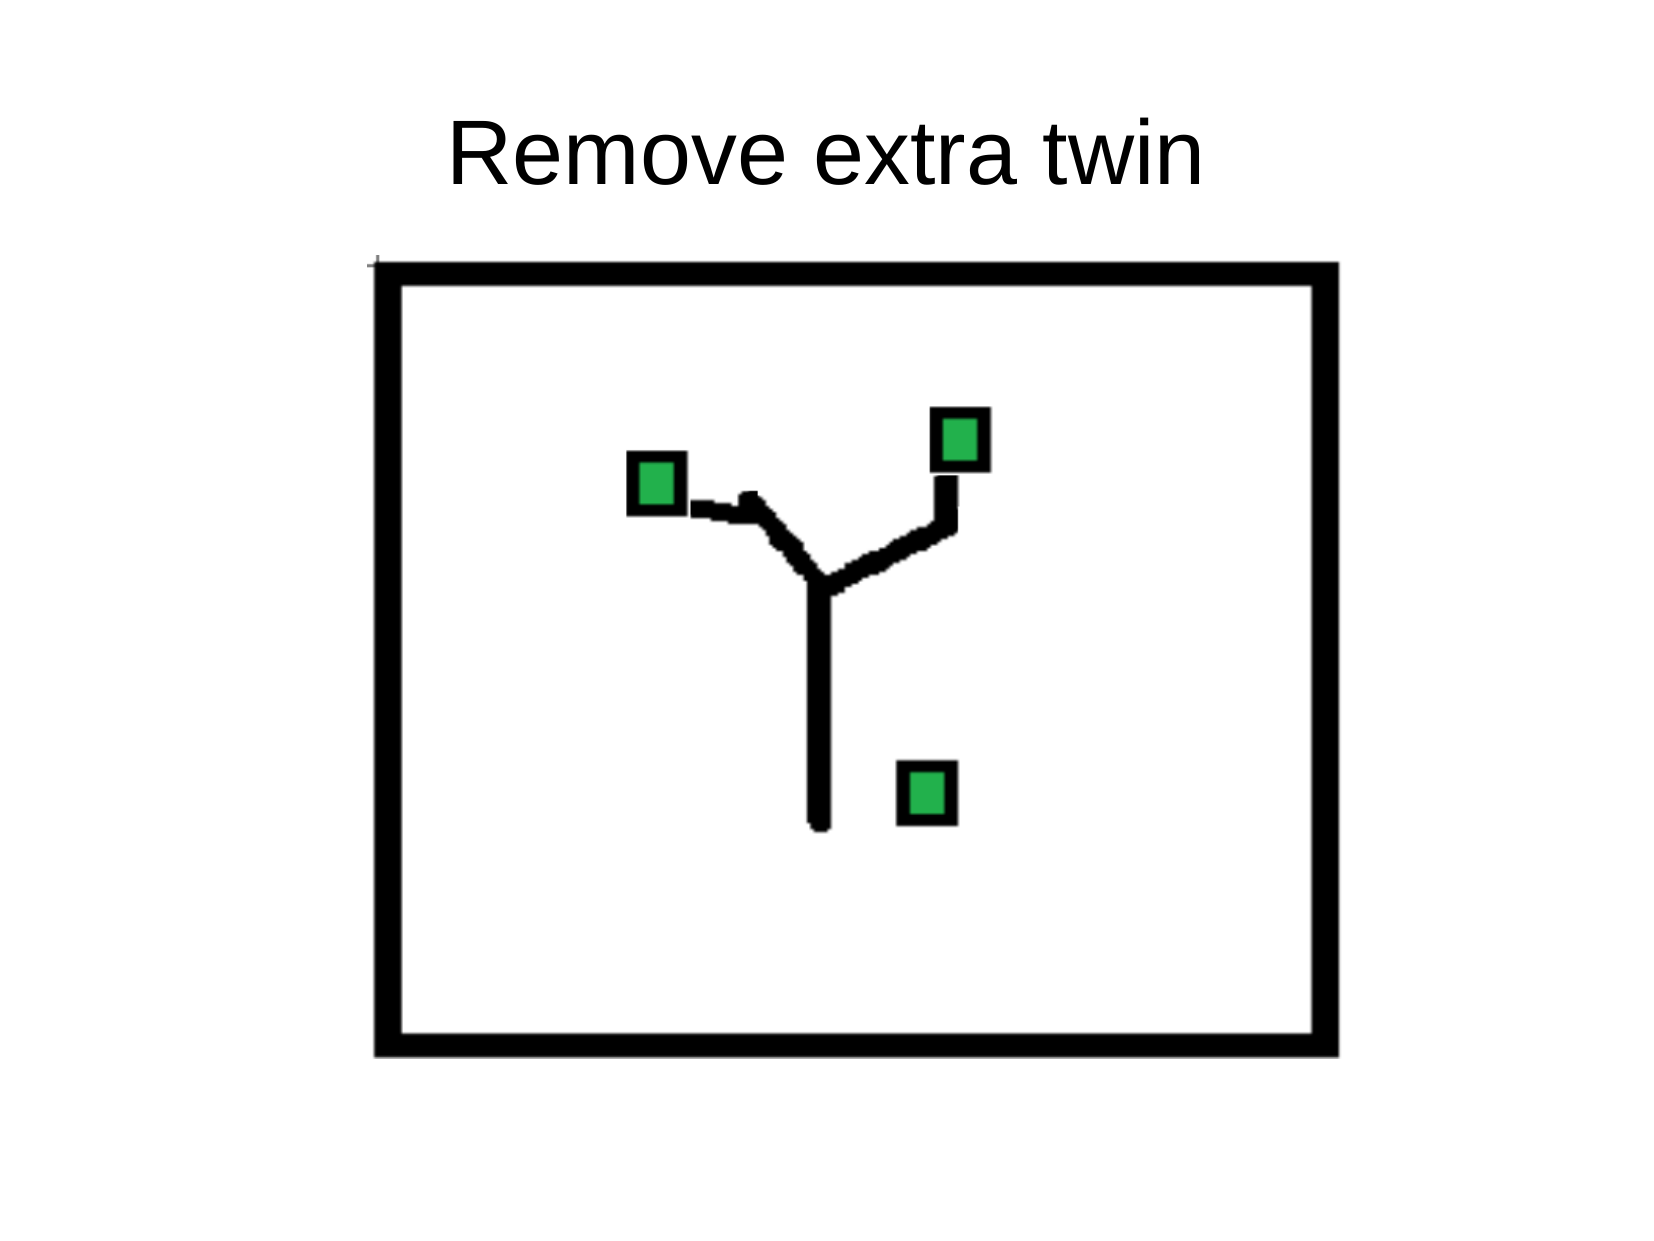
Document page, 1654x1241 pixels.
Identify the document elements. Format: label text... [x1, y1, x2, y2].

title Remove extra twin [82, 49, 1571, 257]
picture [367, 255, 1343, 1059]
